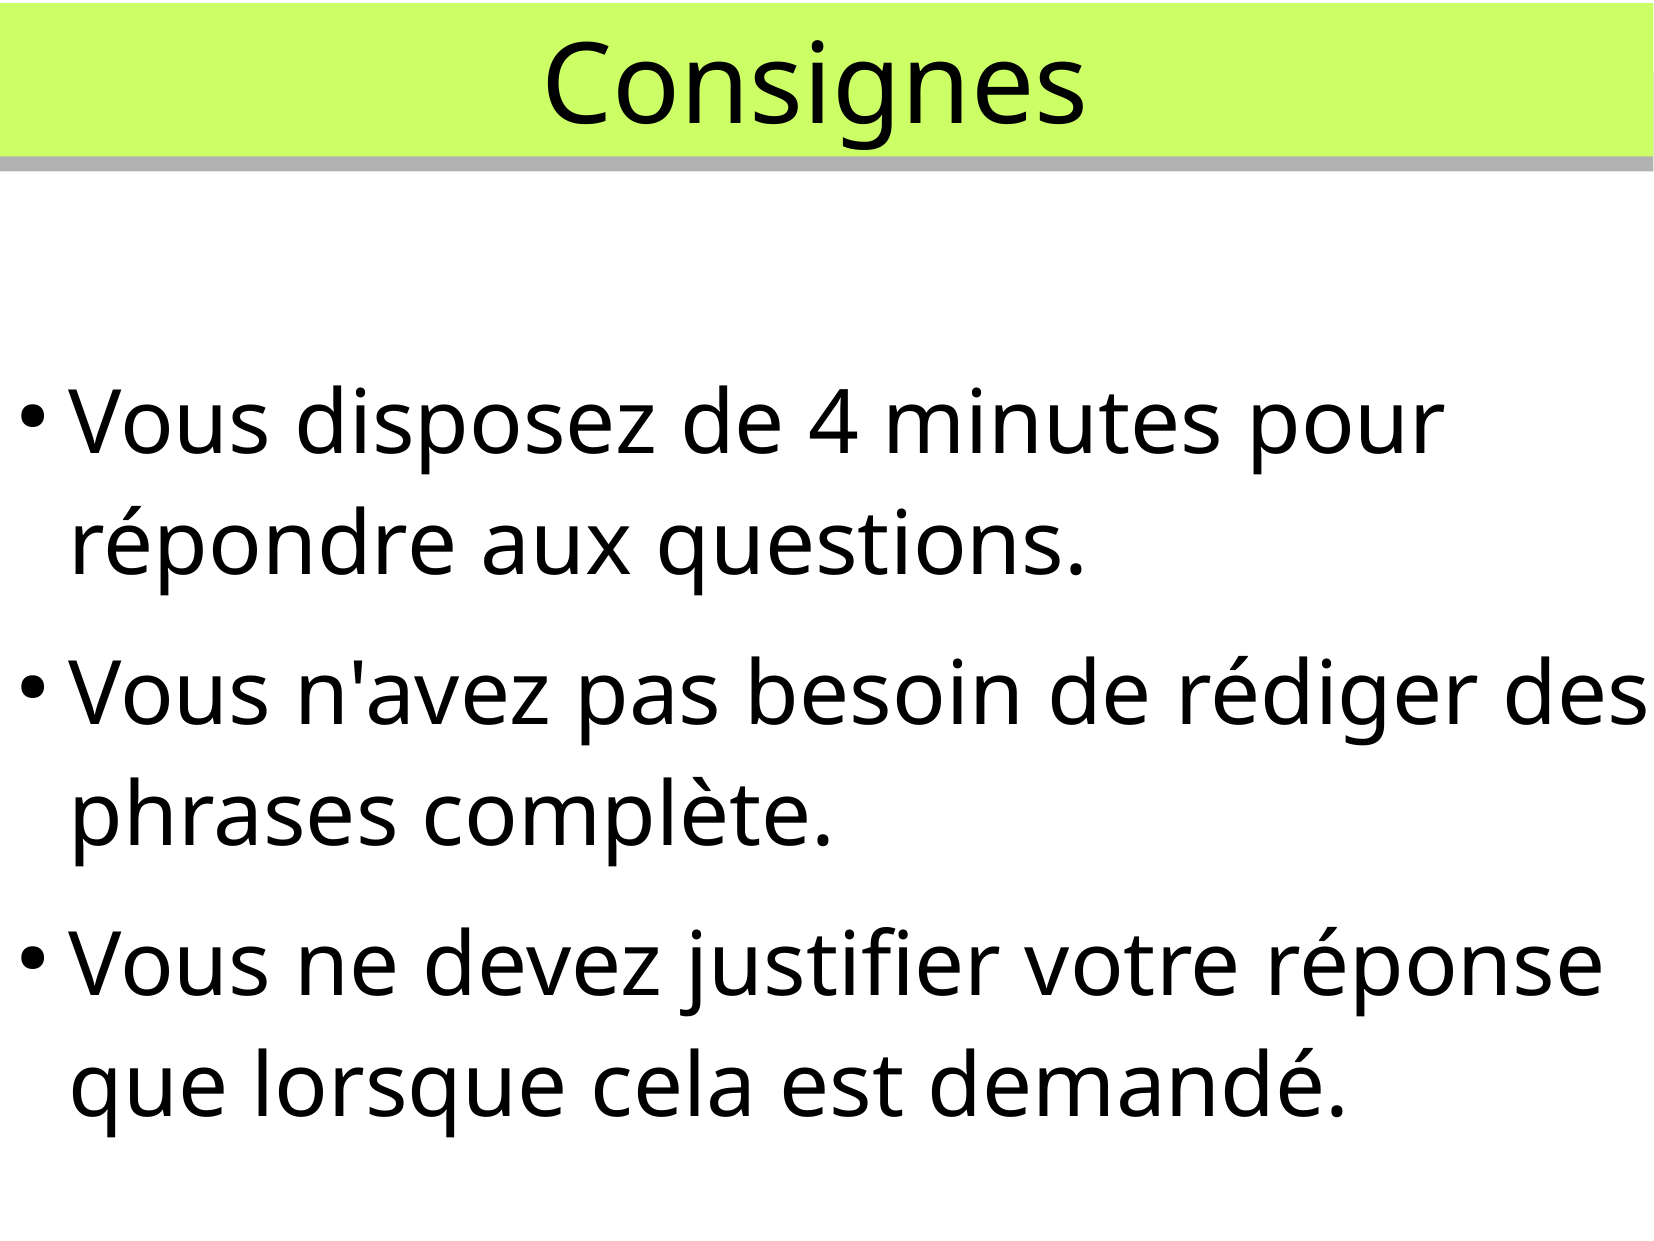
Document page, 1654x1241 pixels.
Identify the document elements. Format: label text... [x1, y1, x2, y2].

text_box [0, 157, 1654, 172]
list Vous disposez de 4 minutes pour répondre aux questions. Vous n'avez pas besoin de rédiger des phrases complète. Vous ne devez justifier votre réponse que lorsque cela est demandé. [0, 230, 1654, 1241]
title Consignes [0, 9, 1654, 151]
